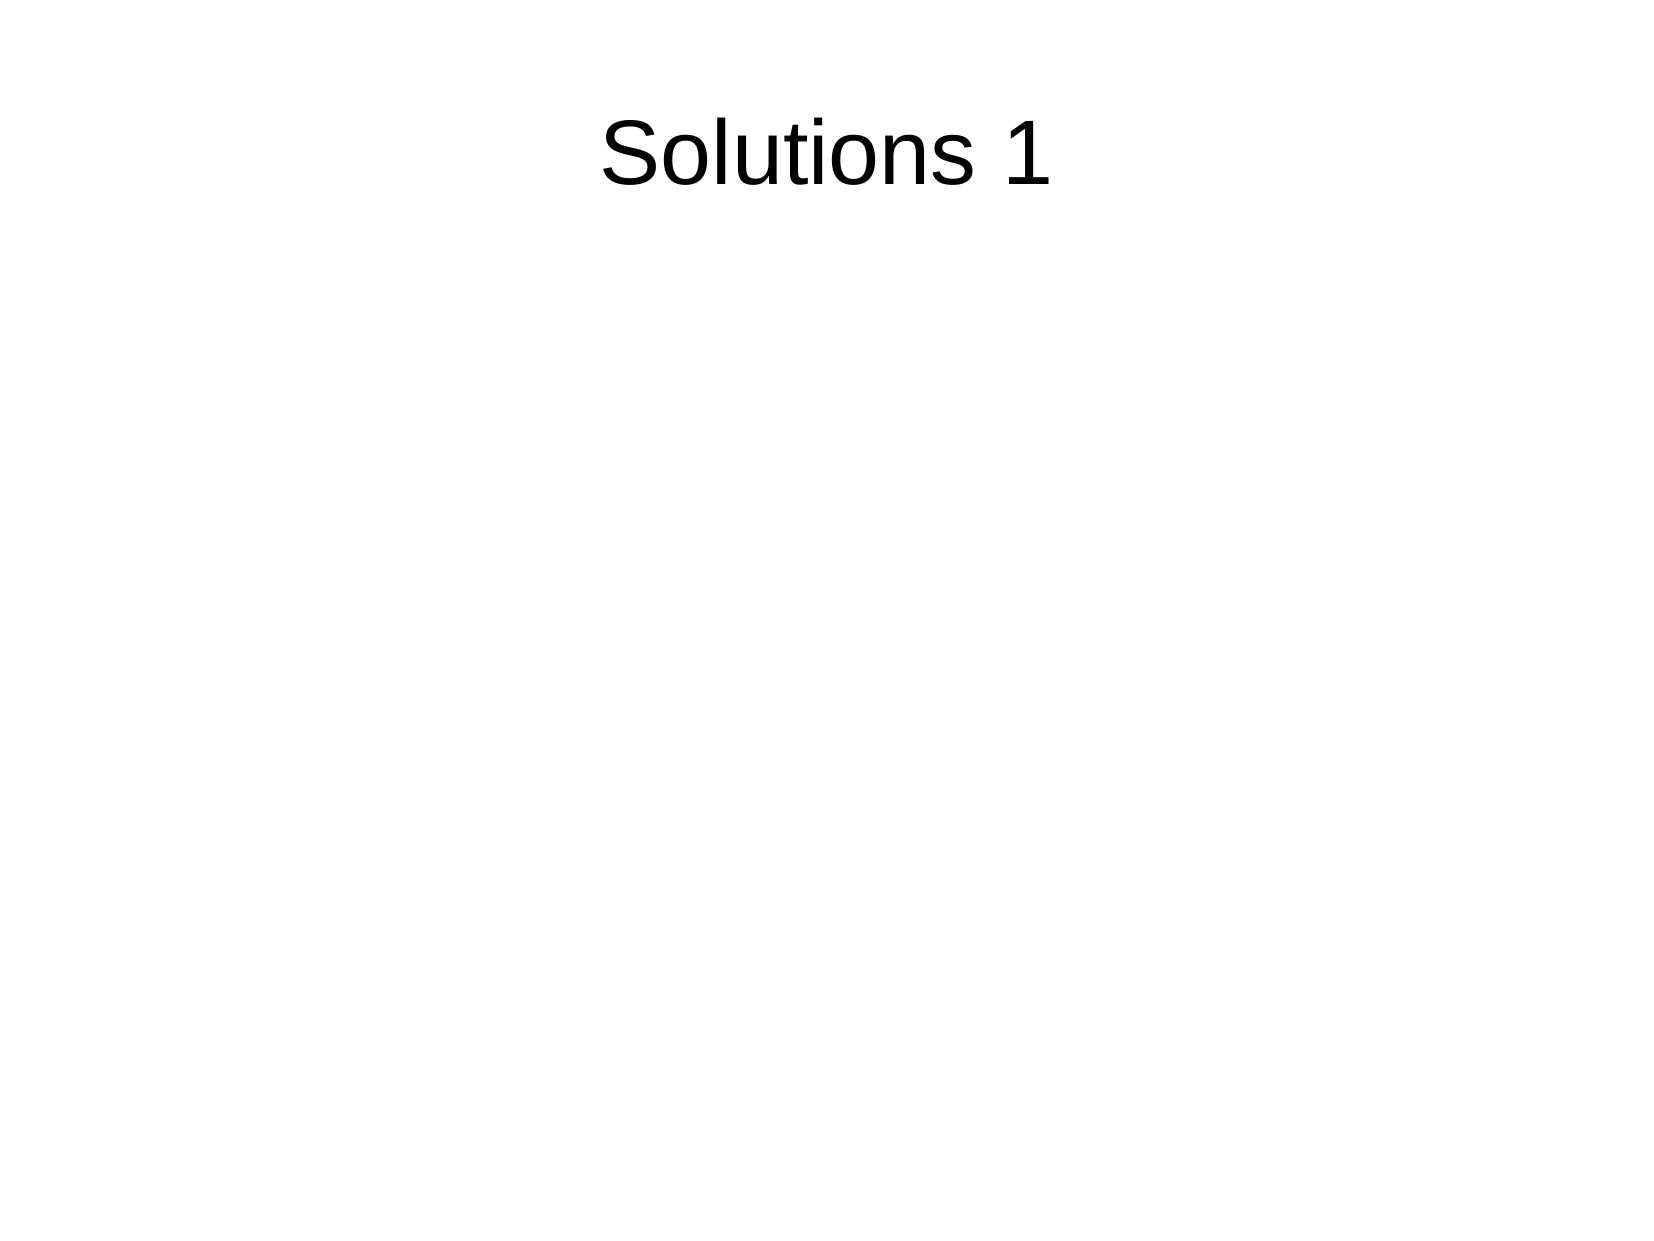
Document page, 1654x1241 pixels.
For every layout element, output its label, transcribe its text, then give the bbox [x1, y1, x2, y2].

title Solutions 1 [82, 49, 1571, 257]
